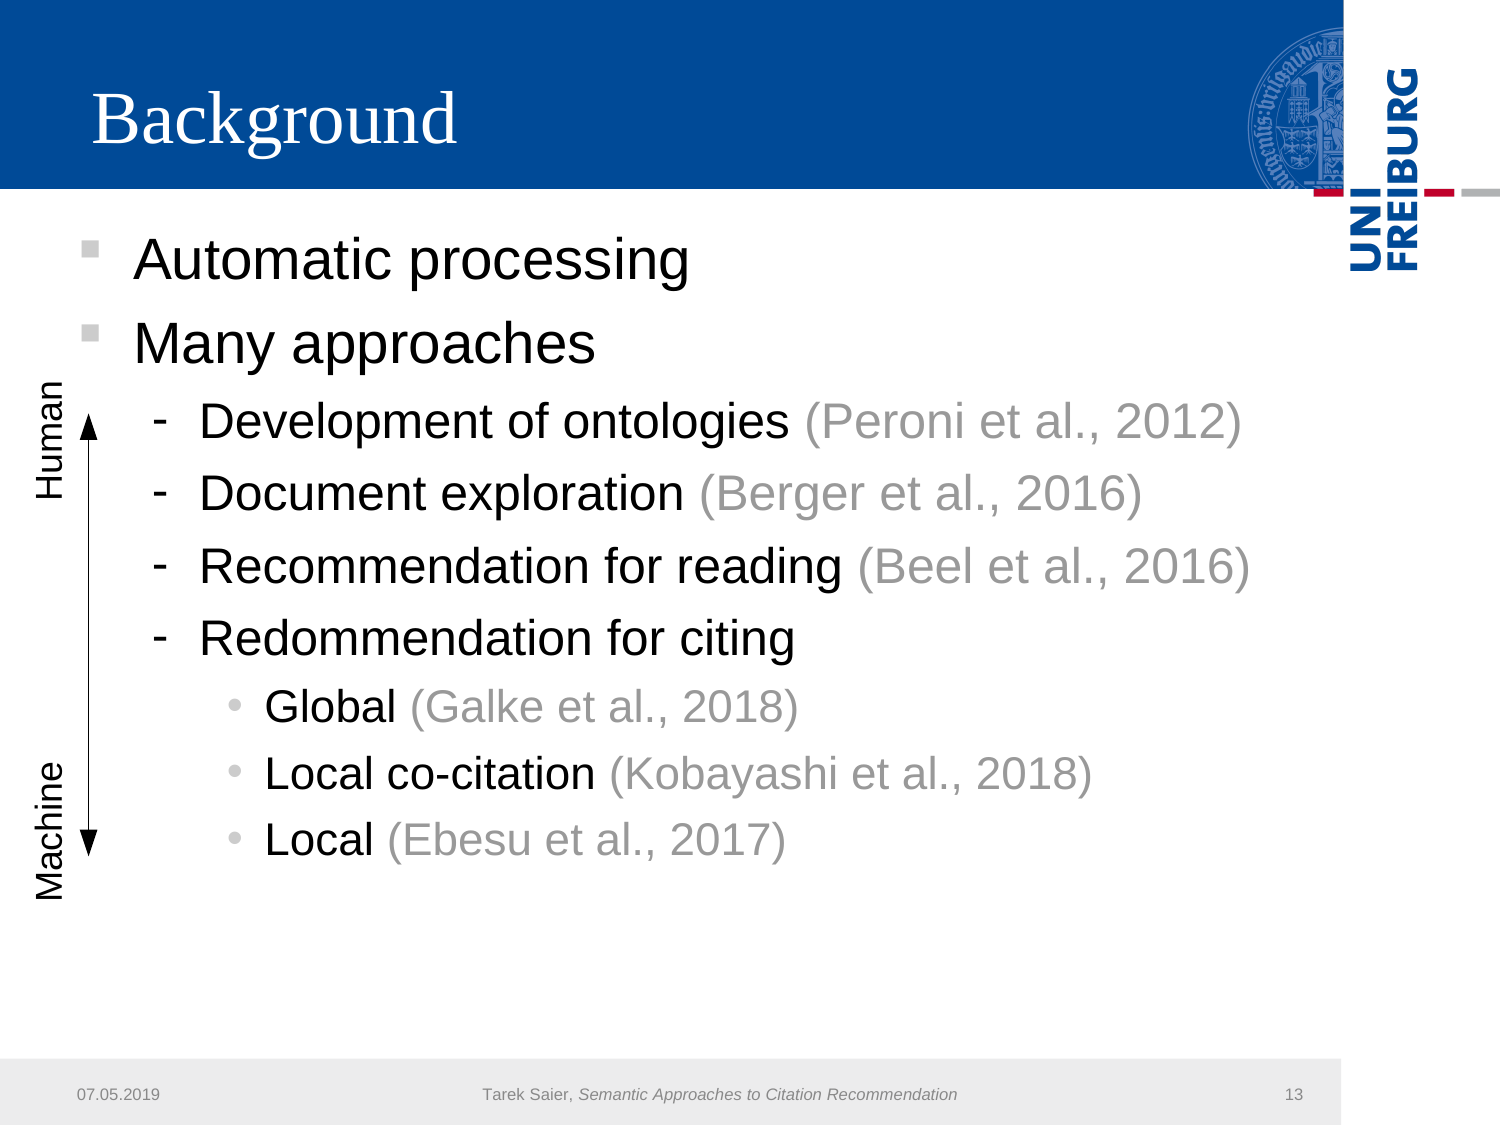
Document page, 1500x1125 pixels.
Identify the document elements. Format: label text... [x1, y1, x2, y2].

text_box Machine [17, 746, 77, 918]
title Background [76, 49, 1235, 178]
text_box Human [17, 365, 77, 517]
list Automatic processing Many approaches Development of ontologies (Peroni et al., 2012) Document exploration (Berger et al., 2016) Recommendation for reading (Beel et al., 2016) Redommendation for citing Global (Galke et al., 2018) Local co-citation (Kobayashi et al., 2018) Local (Ebesu et al., 2017) [76, 221, 1341, 1010]
picture [0, 0, 1500, 271]
